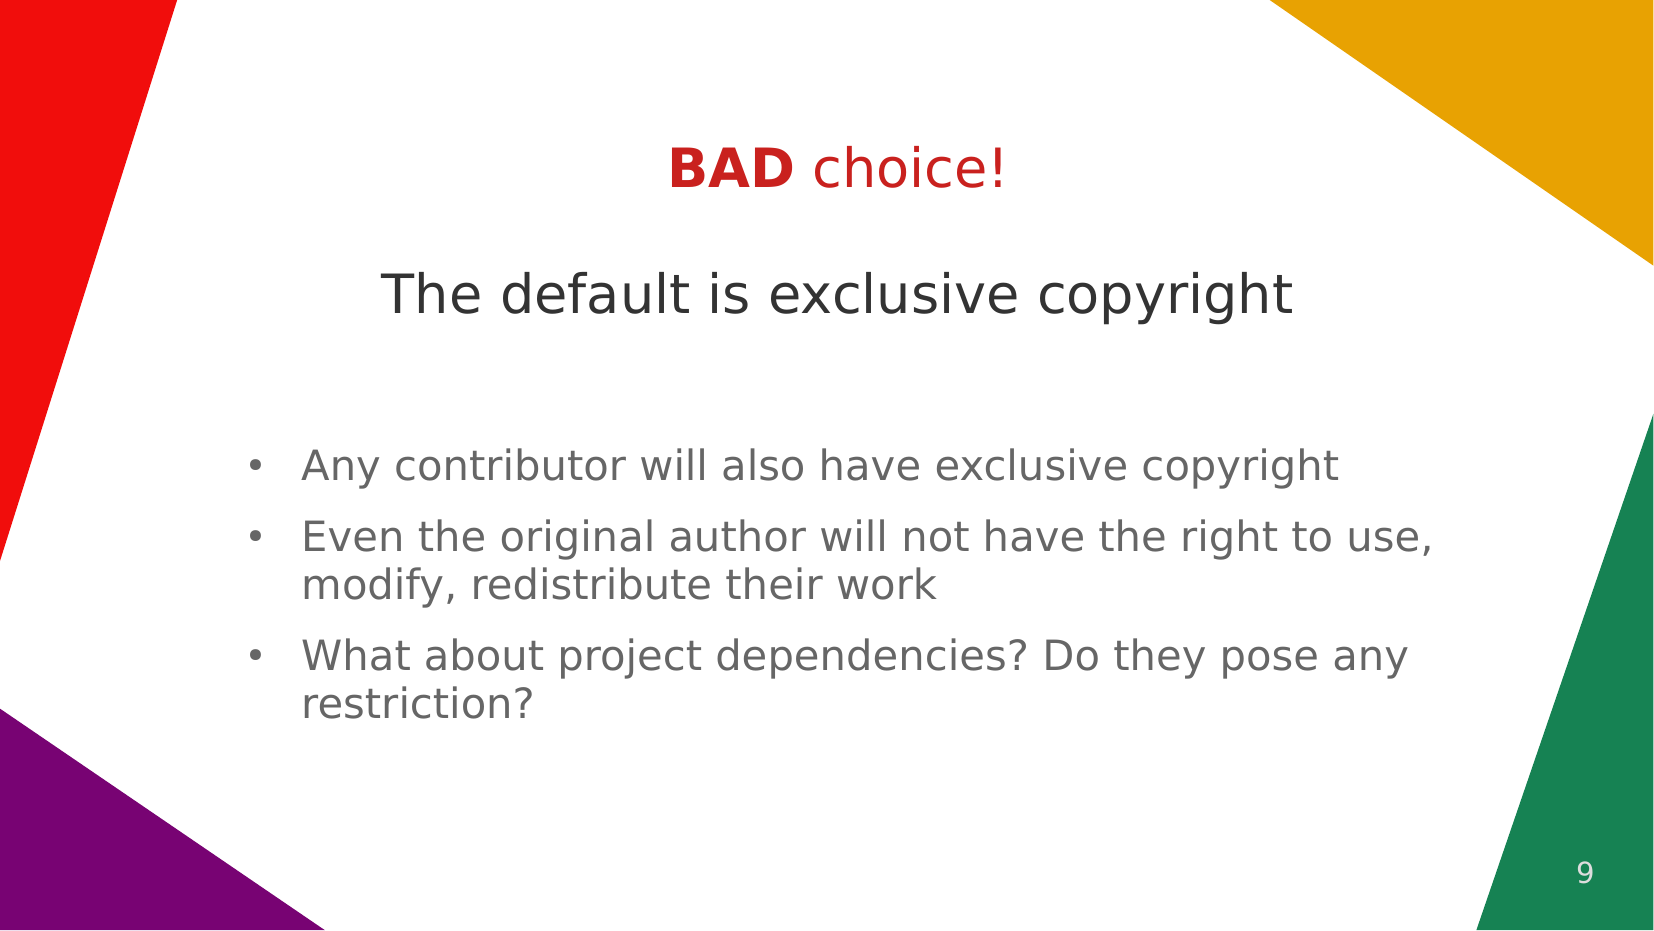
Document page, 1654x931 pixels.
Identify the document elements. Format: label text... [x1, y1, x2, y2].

list Any contributor will also have exclusive copyright Even the original author will not have the right to use, modify, redistribute their work What about project dependencies? Do they pose any restriction? [230, 361, 1441, 780]
title BAD choice! The default is exclusive copyright [82, 59, 1595, 468]
